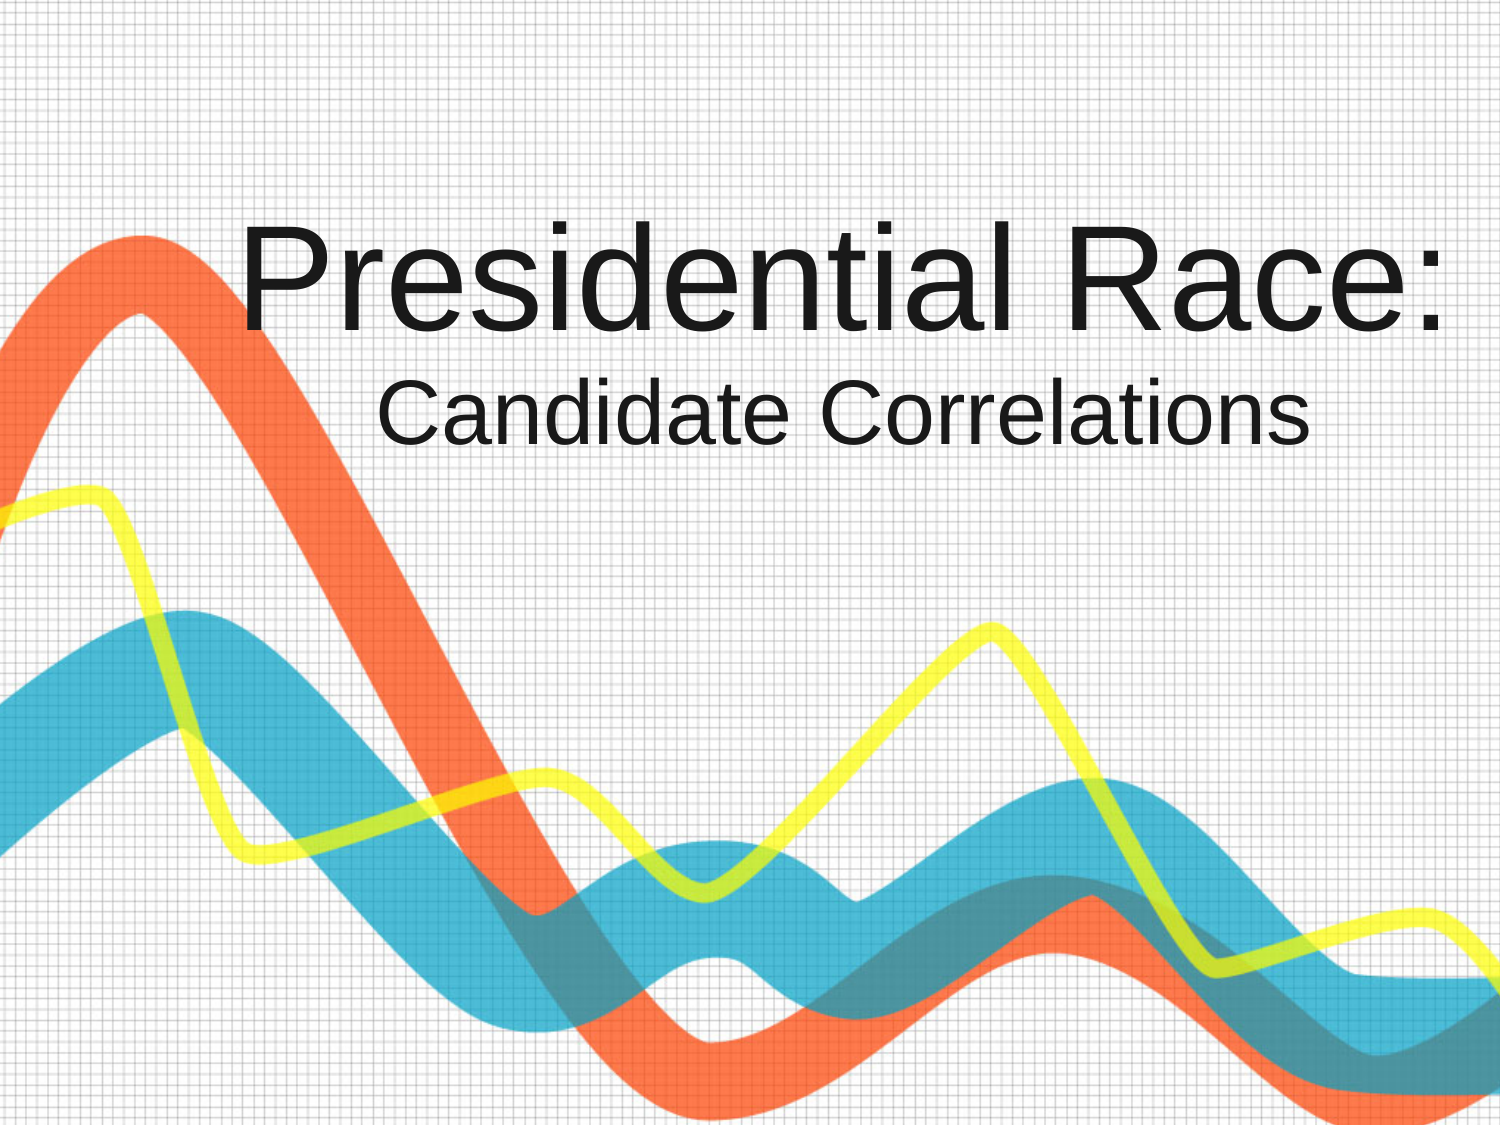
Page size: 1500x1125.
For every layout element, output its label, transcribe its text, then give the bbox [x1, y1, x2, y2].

picture [0, 0, 1500, 1125]
title Presidential Race: Candidate Correlations [206, 186, 1482, 473]
